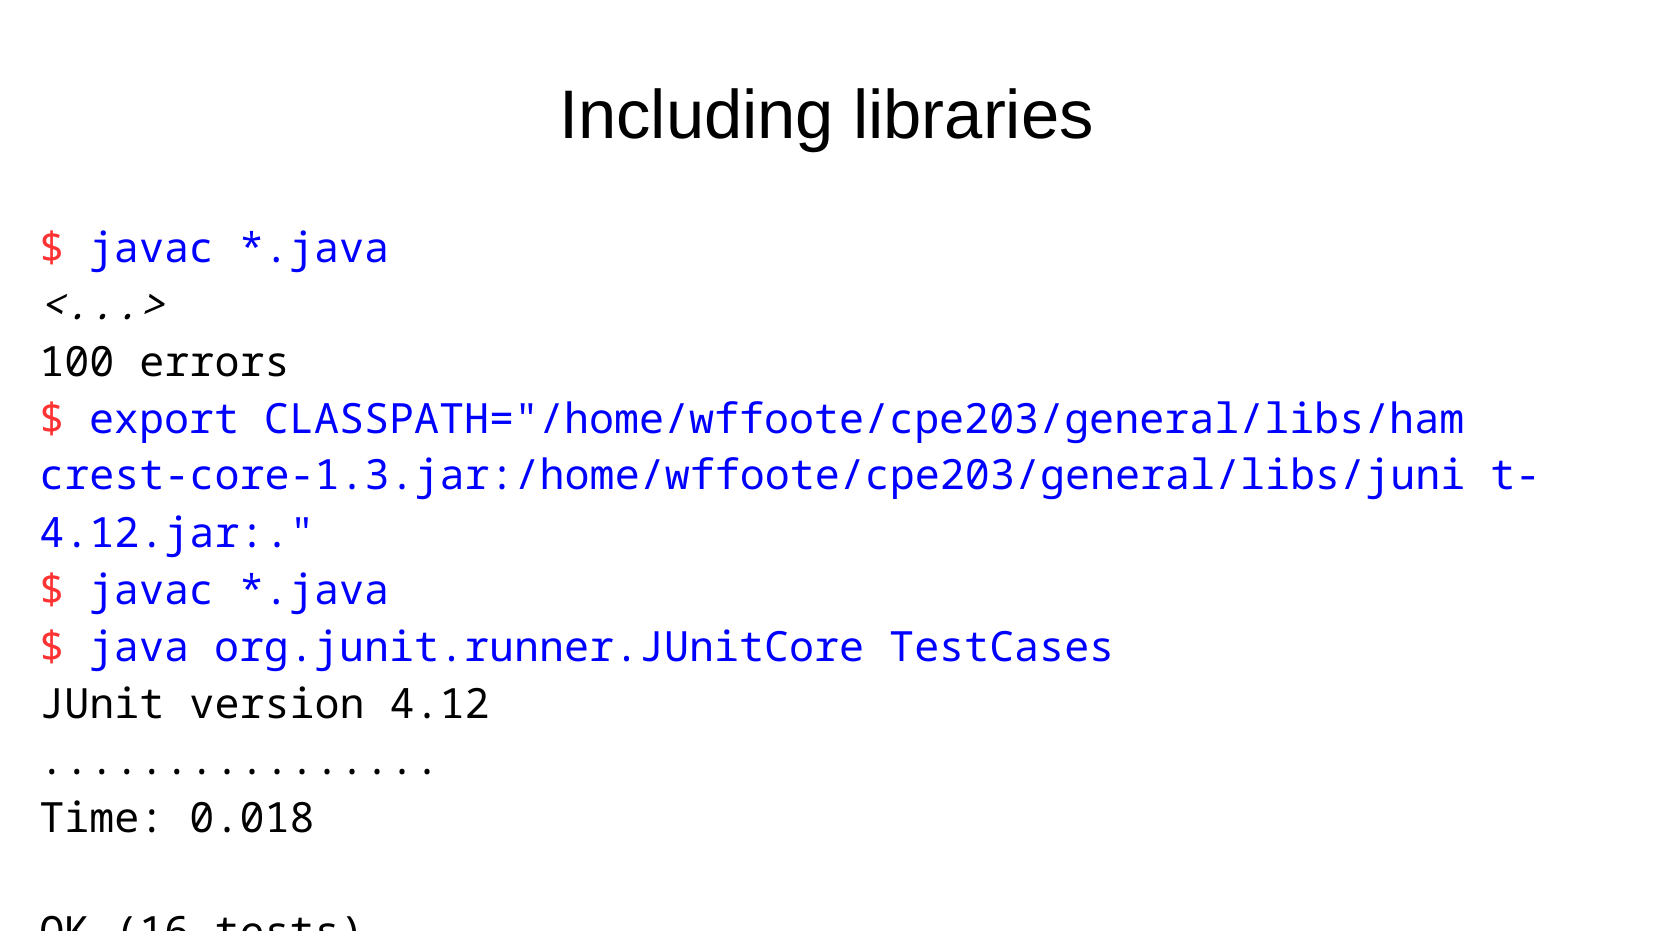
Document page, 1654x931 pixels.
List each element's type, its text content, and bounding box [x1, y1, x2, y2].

text_box $ javac *.java <...> 100 errors $ export CLASSPATH="/home/wffoote/cpe203/general/libs/ham crest-core-1.3.jar:/home/wffoote/cpe203/general/libs/juni t-4.12.jar:." $ javac *.java $ java org.junit.runner.JUnitCore TestCases JUnit version 4.12 ................ Time: 0.018 OK (16 tests) [24, 210, 1561, 931]
title Including libraries [82, 37, 1571, 193]
